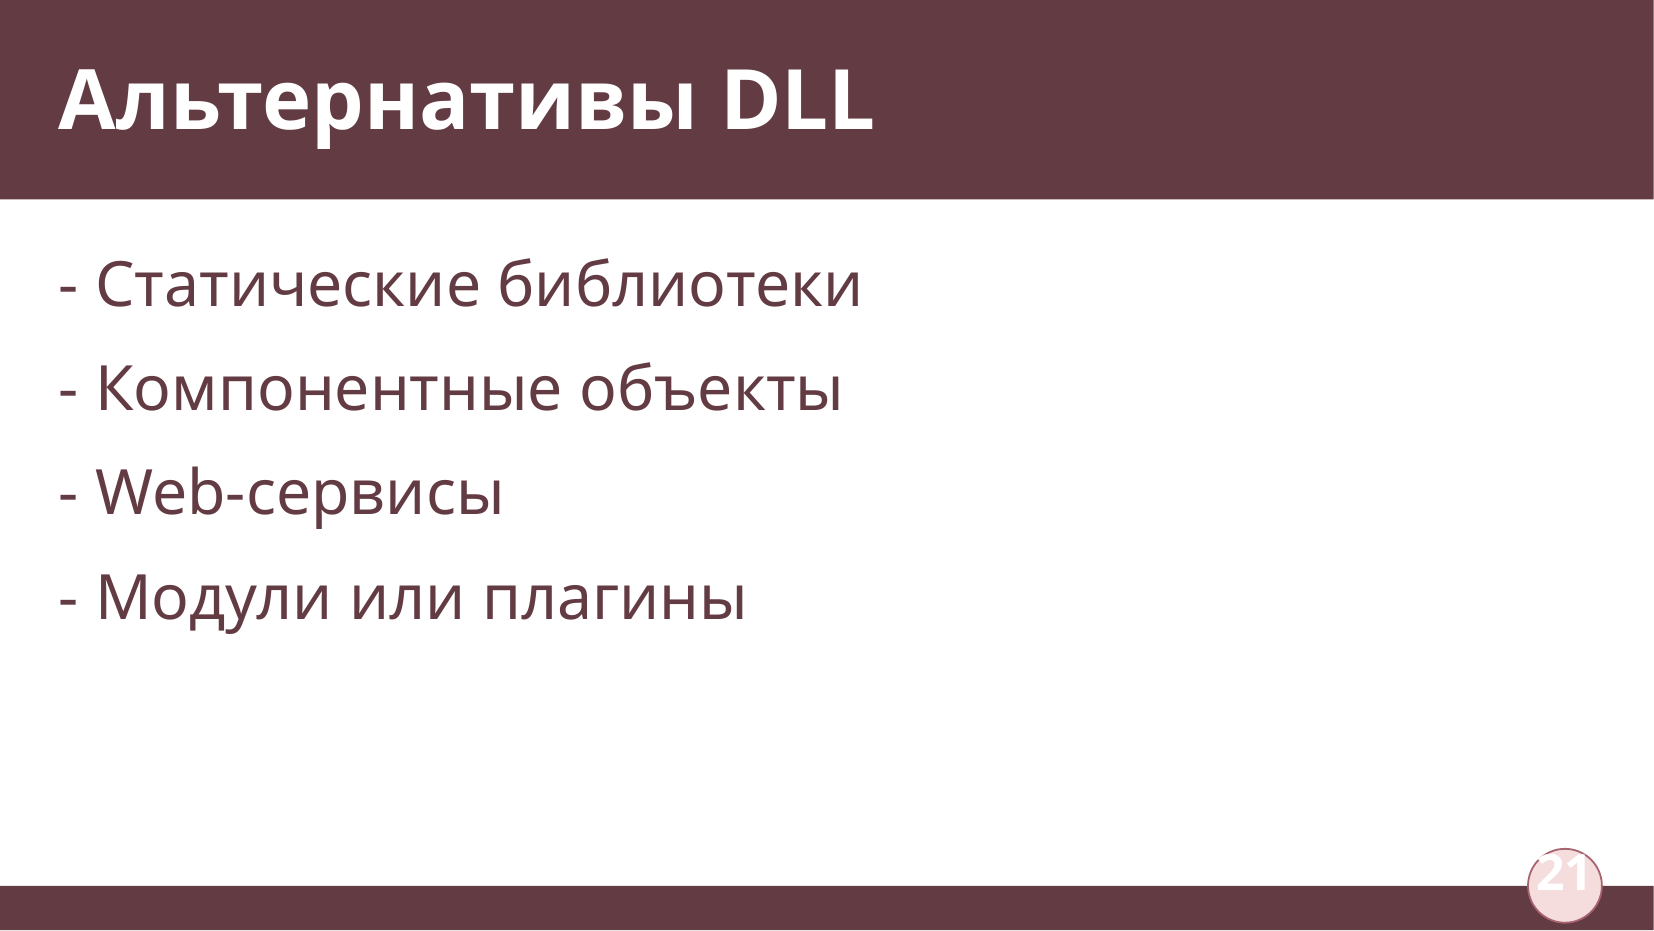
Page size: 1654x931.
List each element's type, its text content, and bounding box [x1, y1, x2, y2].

title Альтернативы DLL [59, 37, 1595, 155]
list - Статические библиотеки - Компонентные объекты - Web-сервисы - Модули или плагины [59, 243, 1595, 694]
